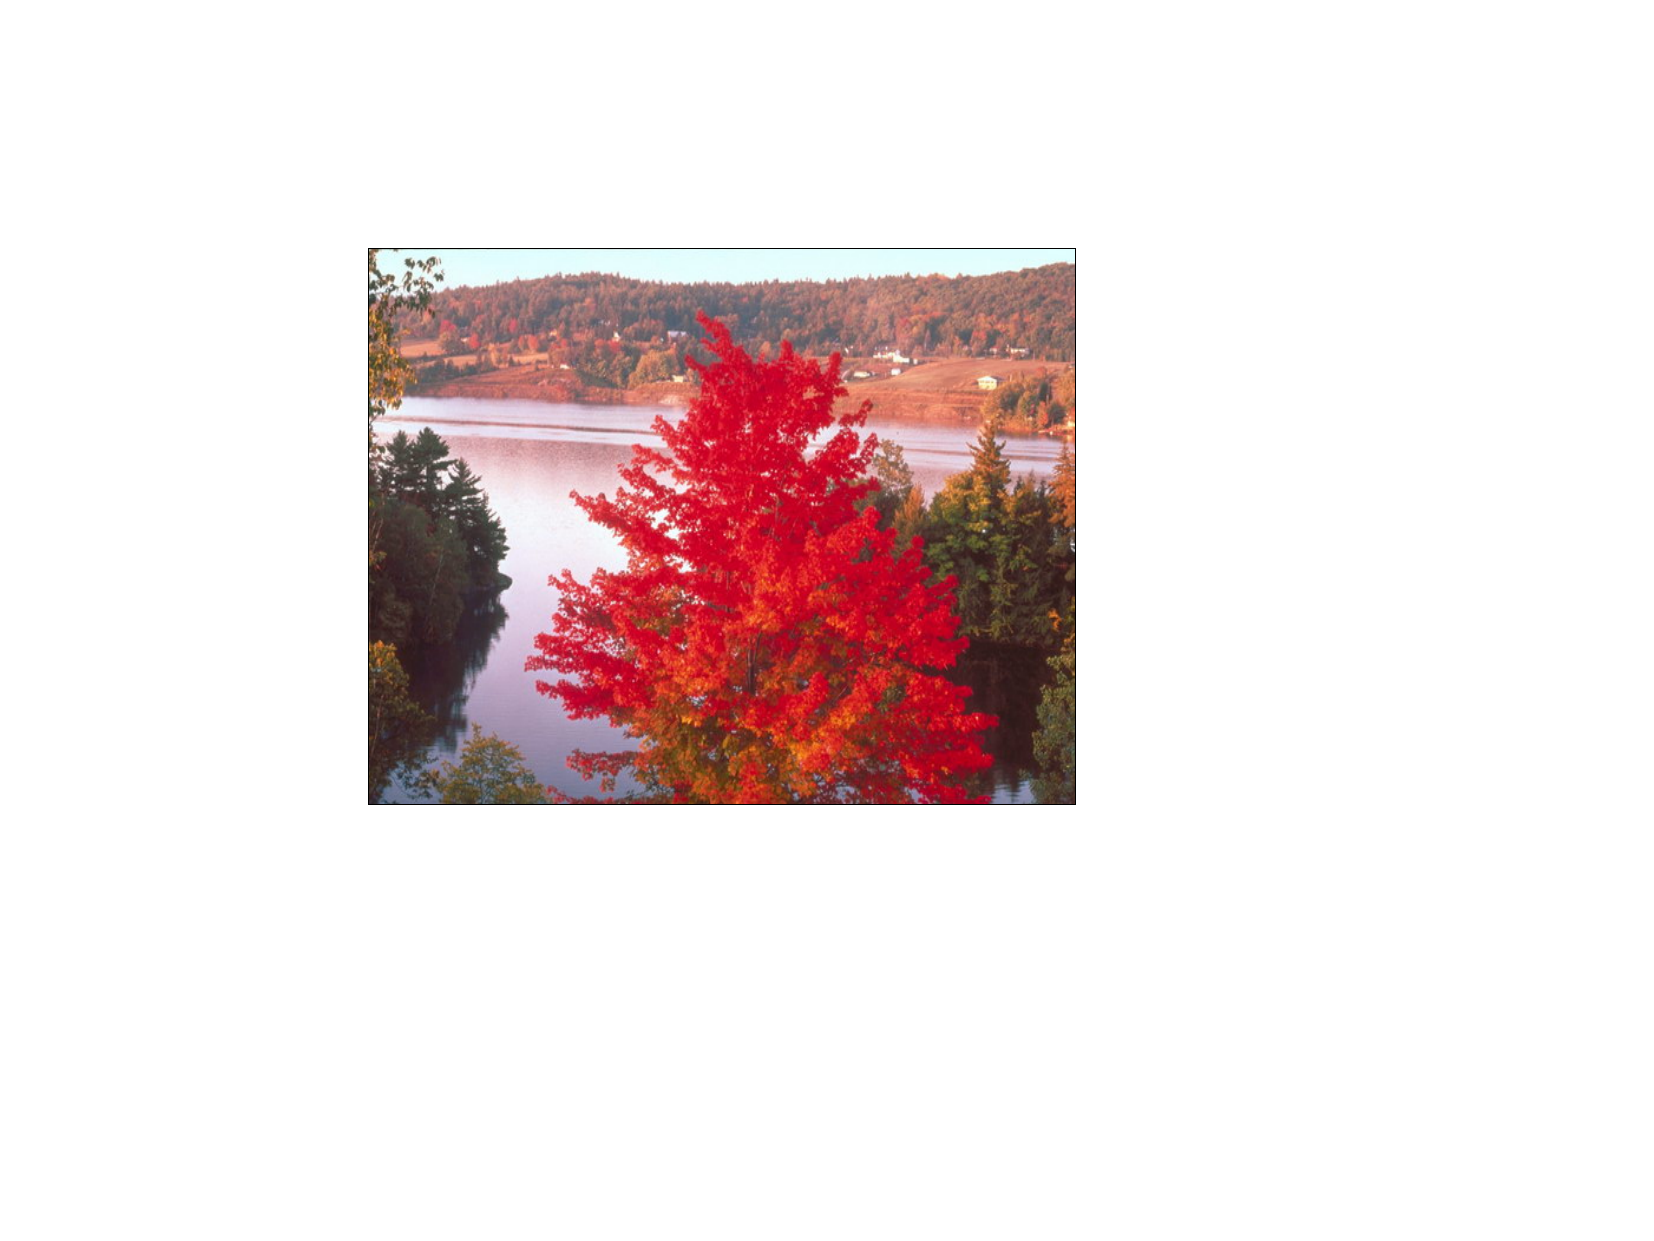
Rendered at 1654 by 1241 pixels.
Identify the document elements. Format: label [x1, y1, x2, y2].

picture [368, 248, 1076, 805]
